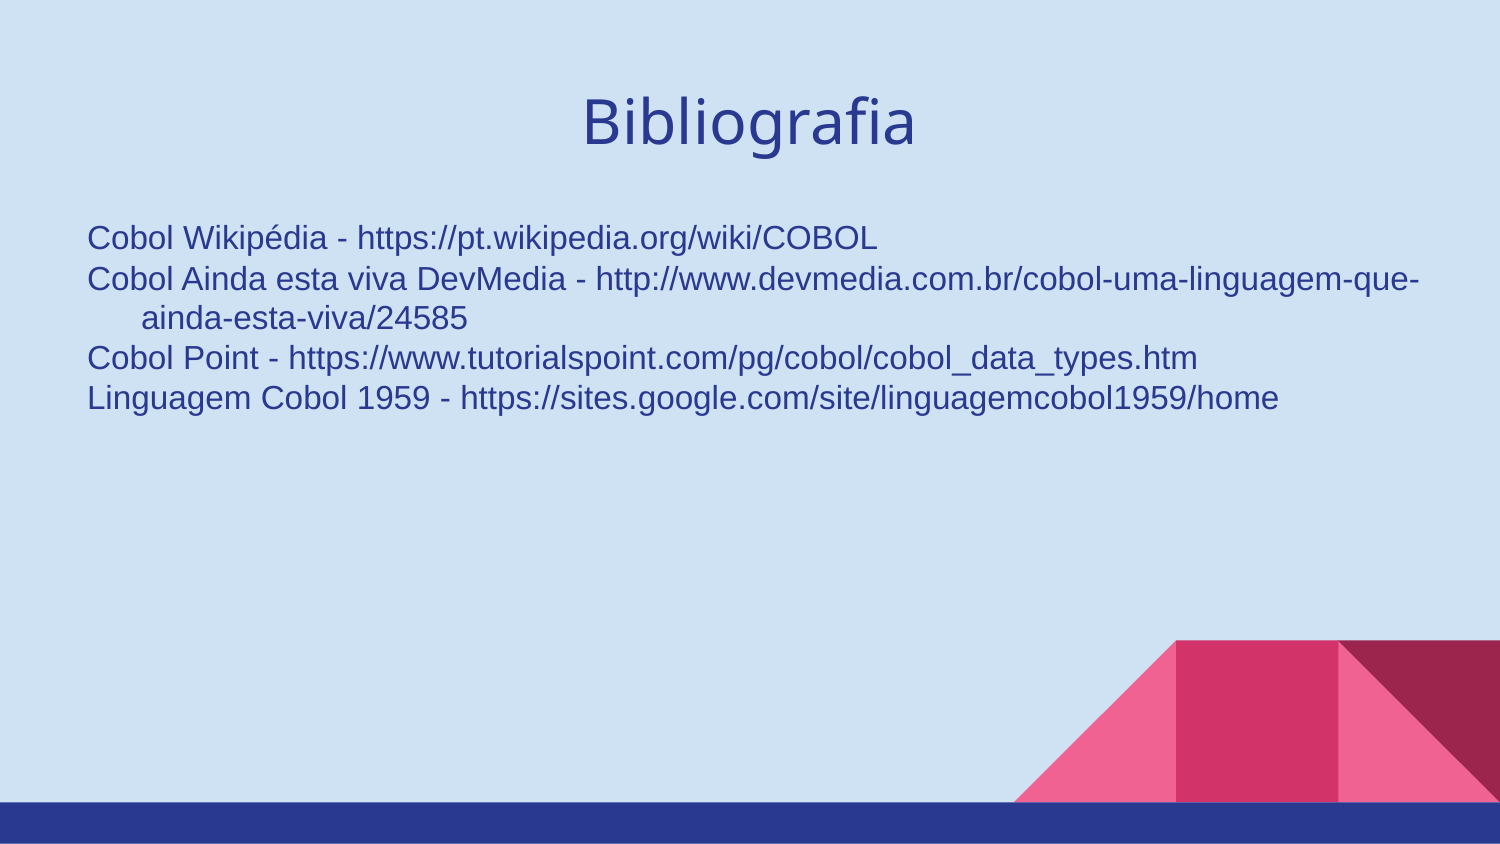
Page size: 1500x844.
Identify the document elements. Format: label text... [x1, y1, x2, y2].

list Cobol Wikipédia - https://pt.wikipedia.org/wiki/COBOL Cobol Ainda esta viva DevMedia - http://www.devmedia.com.br/cobol-uma-linguagem-que-ainda-esta-viva/24585 Cobol Point - https://www.tutorialspoint.com/pg/cobol/cobol_data_types.htm Linguagem Cobol 1959 - https://sites.google.com/site/linguagemcobol1959/home [51, 201, 1449, 750]
title Bibliografia [51, 67, 1449, 167]
